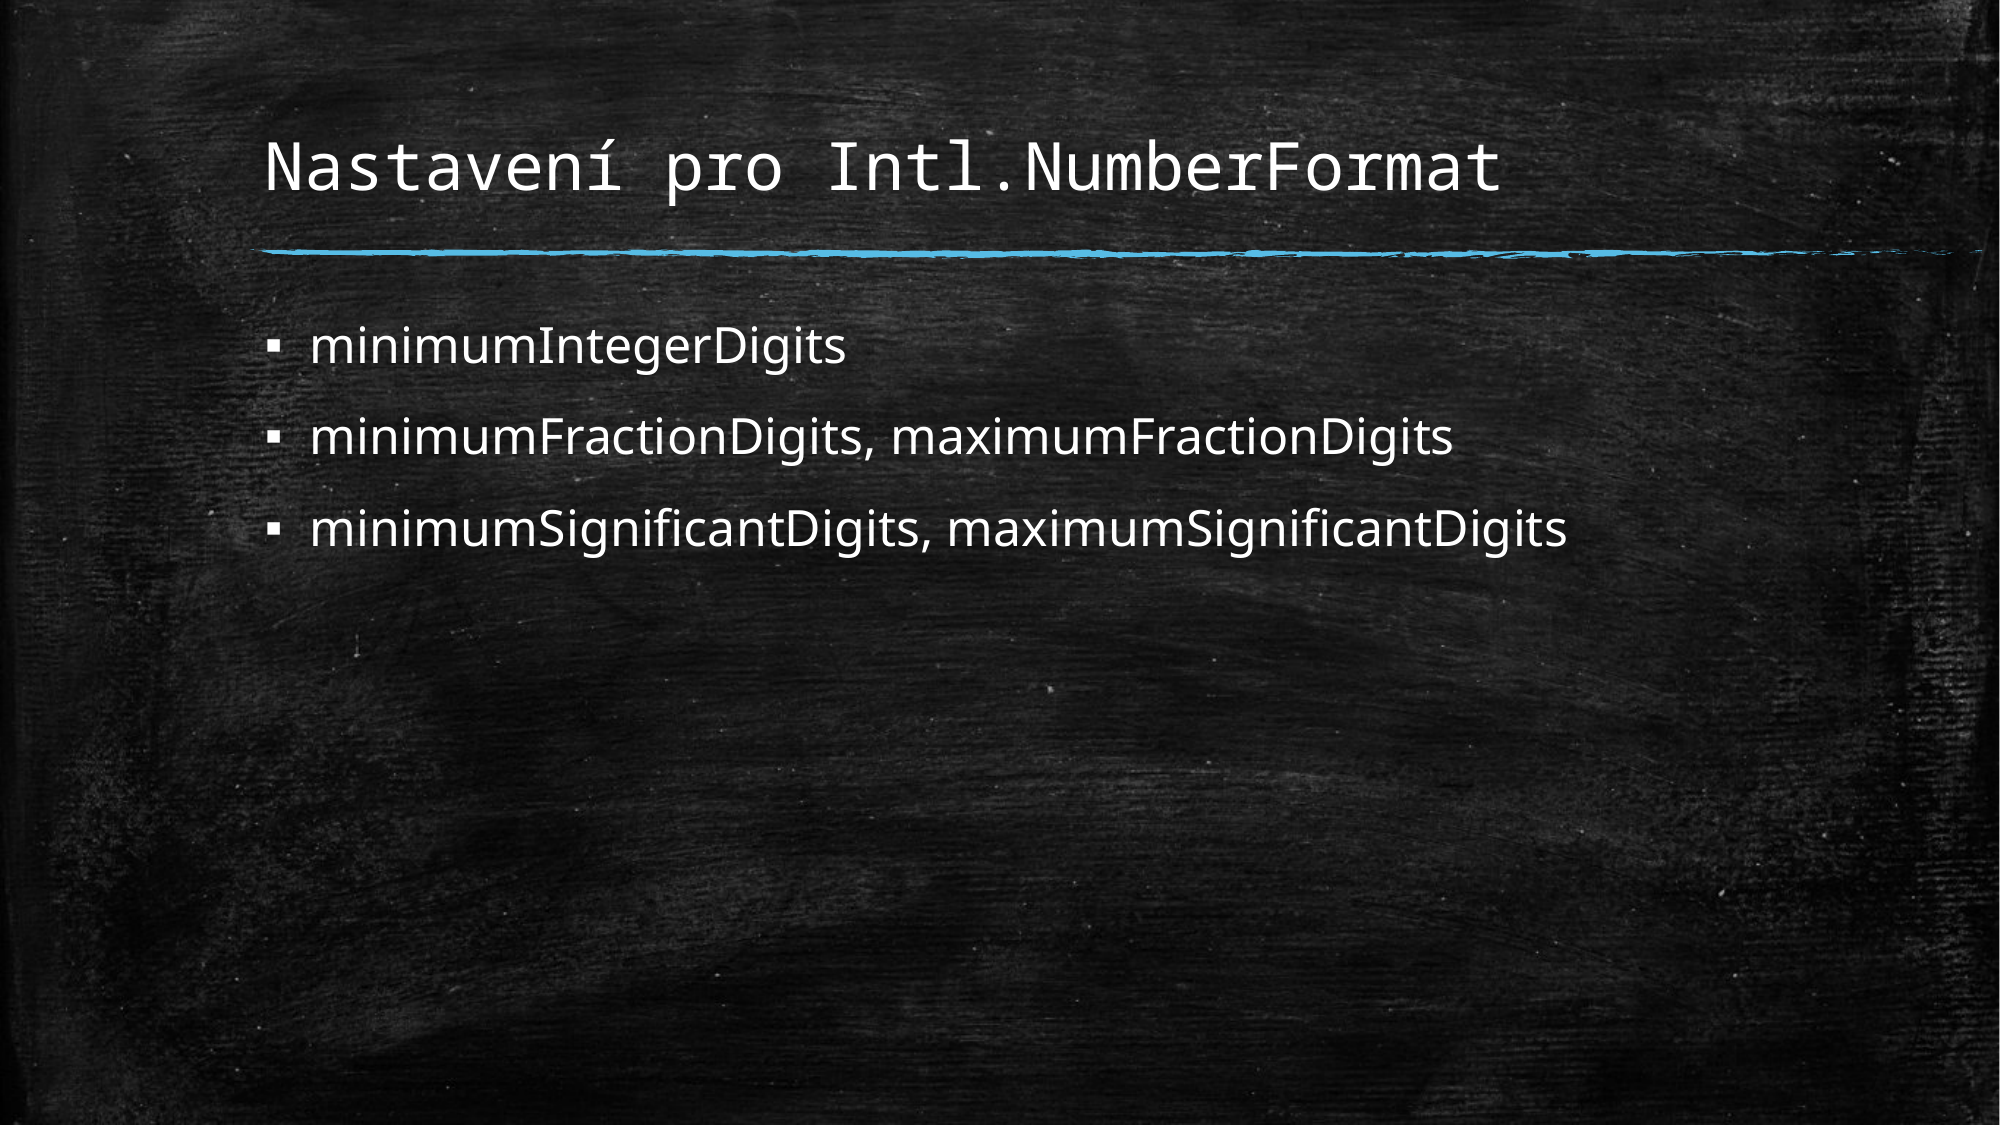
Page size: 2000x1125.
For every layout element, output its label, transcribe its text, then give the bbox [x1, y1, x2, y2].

list minimumIntegerDigits minimumFractionDigits, maximumFractionDigits minimumSignificantDigits, maximumSignificantDigits [249, 312, 1750, 1013]
title Nastavení pro Intl.NumberFormat [249, 45, 1750, 213]
picture [0, 0, 2000, 1125]
